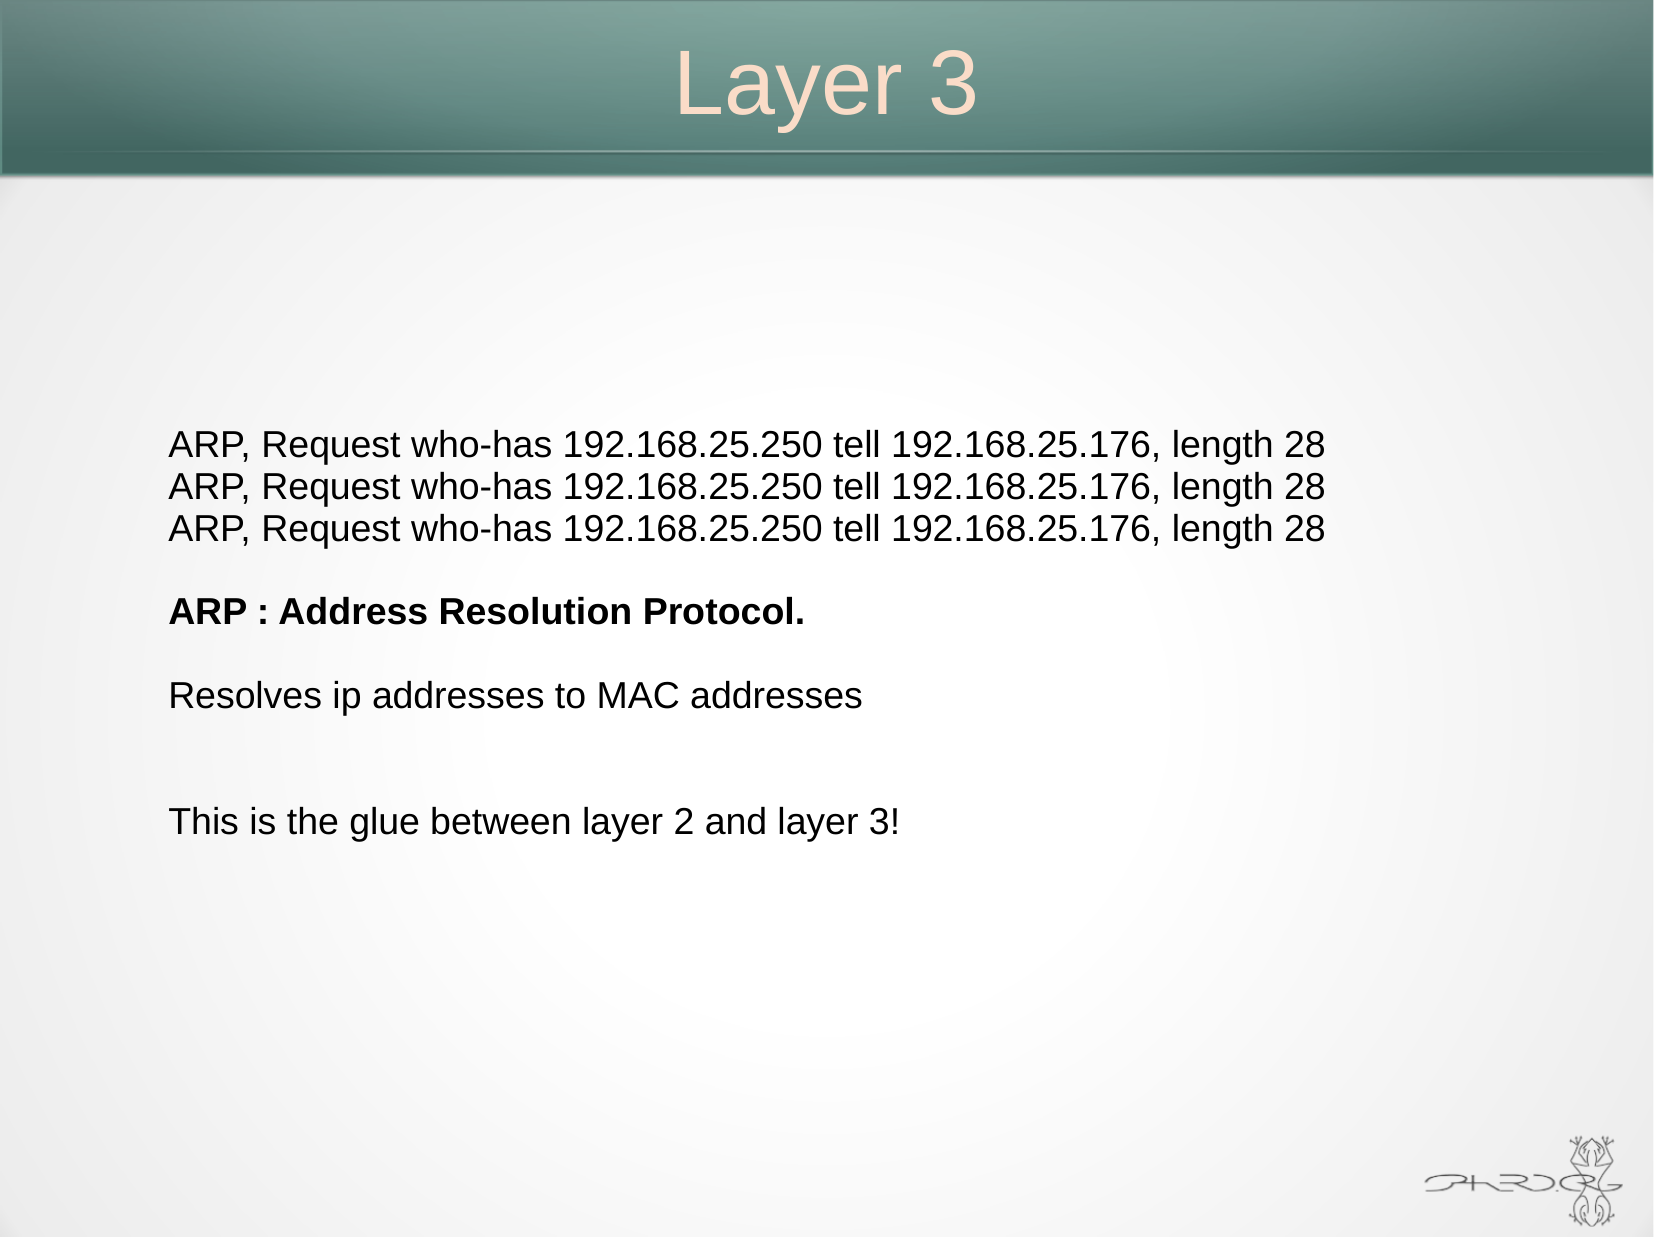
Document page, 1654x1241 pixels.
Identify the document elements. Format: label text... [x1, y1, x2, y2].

title [82, 11, 1571, 154]
picture [0, 0, 1654, 1237]
text_box ARP, Request who-has 192.168.25.250 tell 192.168.25.176, length 28 ARP, Request who-has 192.168.25.250 tell 192.168.25.176, length 28 ARP, Request who-has 192.168.25.250 tell 192.168.25.176, length 28 ARP : Address Resolution Protocol. Resolves ip addresses to MAC addresses This is the glue between layer 2 and layer 3! [168, 423, 1551, 969]
